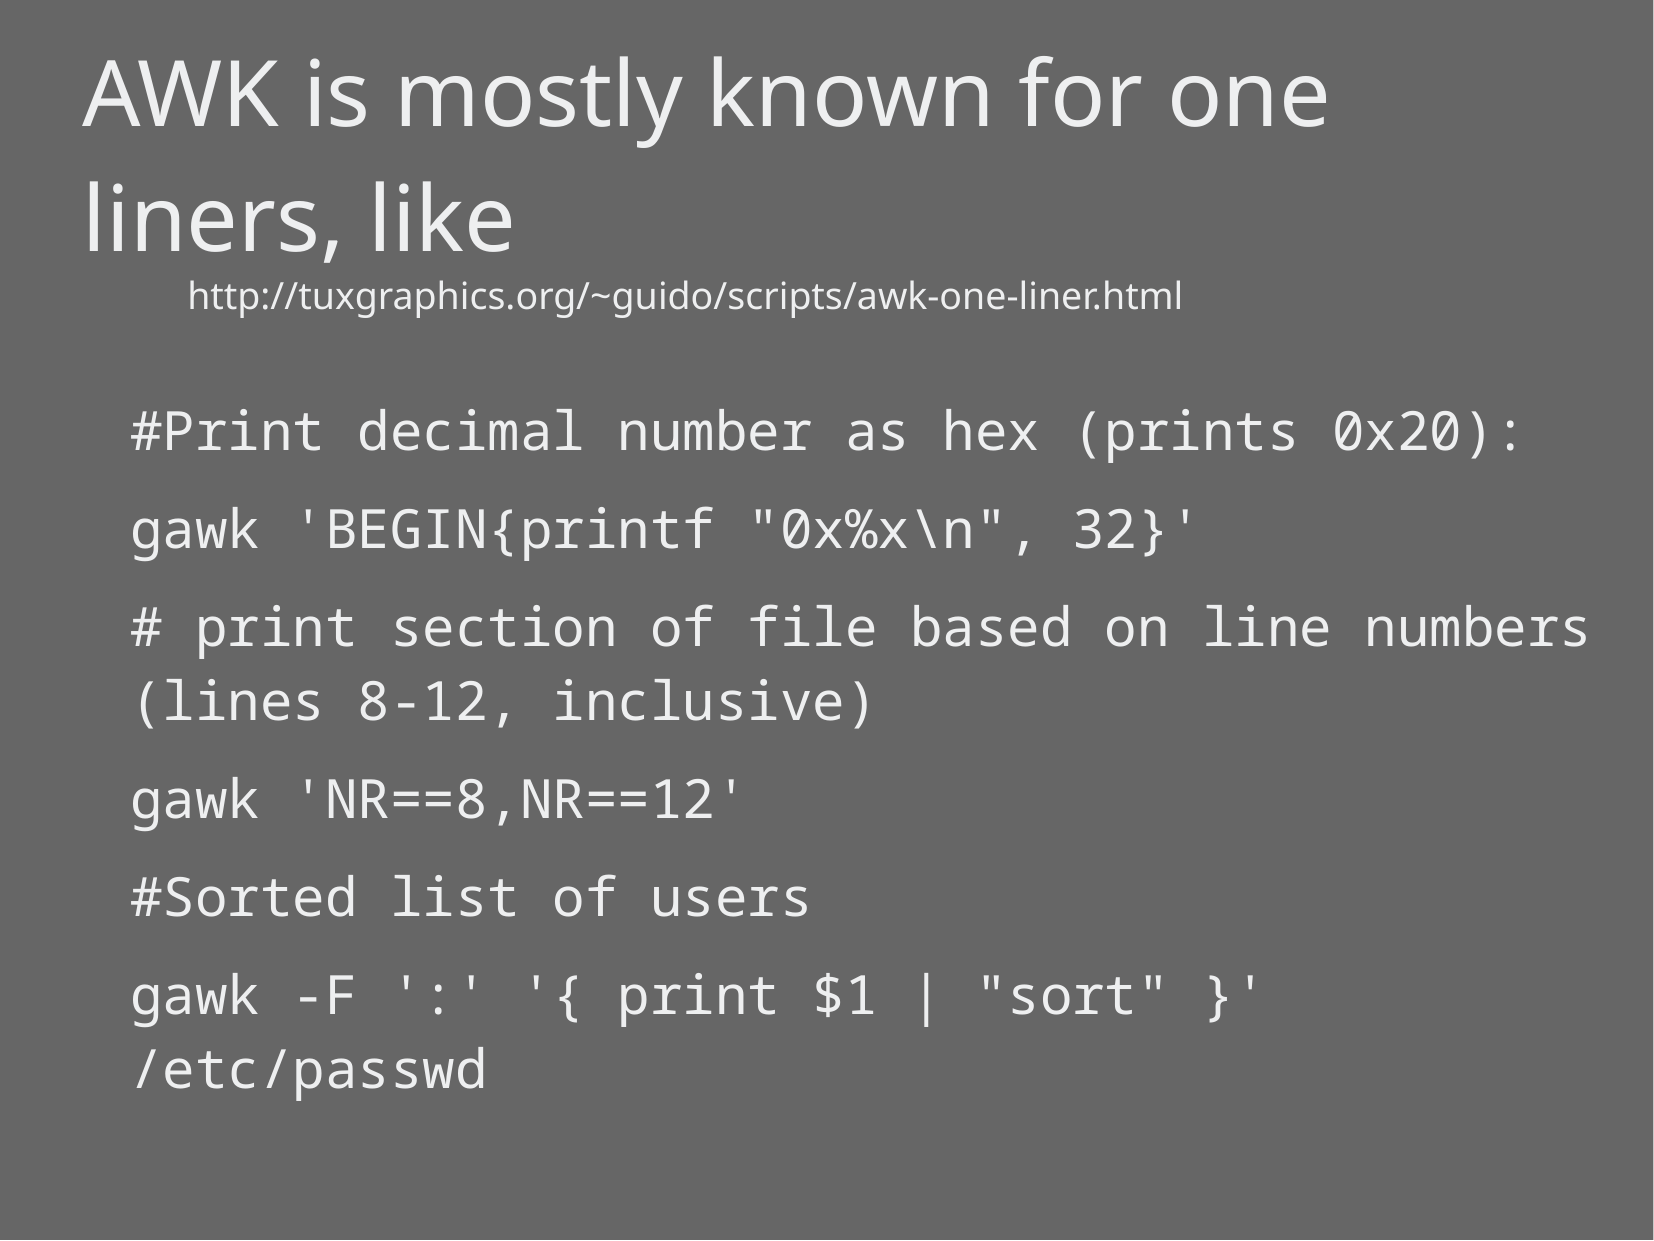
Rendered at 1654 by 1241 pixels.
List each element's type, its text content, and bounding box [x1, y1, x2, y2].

text_box http://tuxgraphics.org/~guido/scripts/awk-one-liner.html [75, 262, 1463, 315]
list #Print decimal number as hex (prints 0x20): gawk 'BEGIN{printf "0x%x\n", 32}' # print section of file based on line numbers (lines 8-12, inclusive) gawk 'NR==8,NR==12' #Sorted list of users gawk -F ':' '{ print $1 | "sort" }' /etc/passwd [59, 392, 1651, 1113]
title AWK is mostly known for one liners, like [82, 45, 1571, 261]
